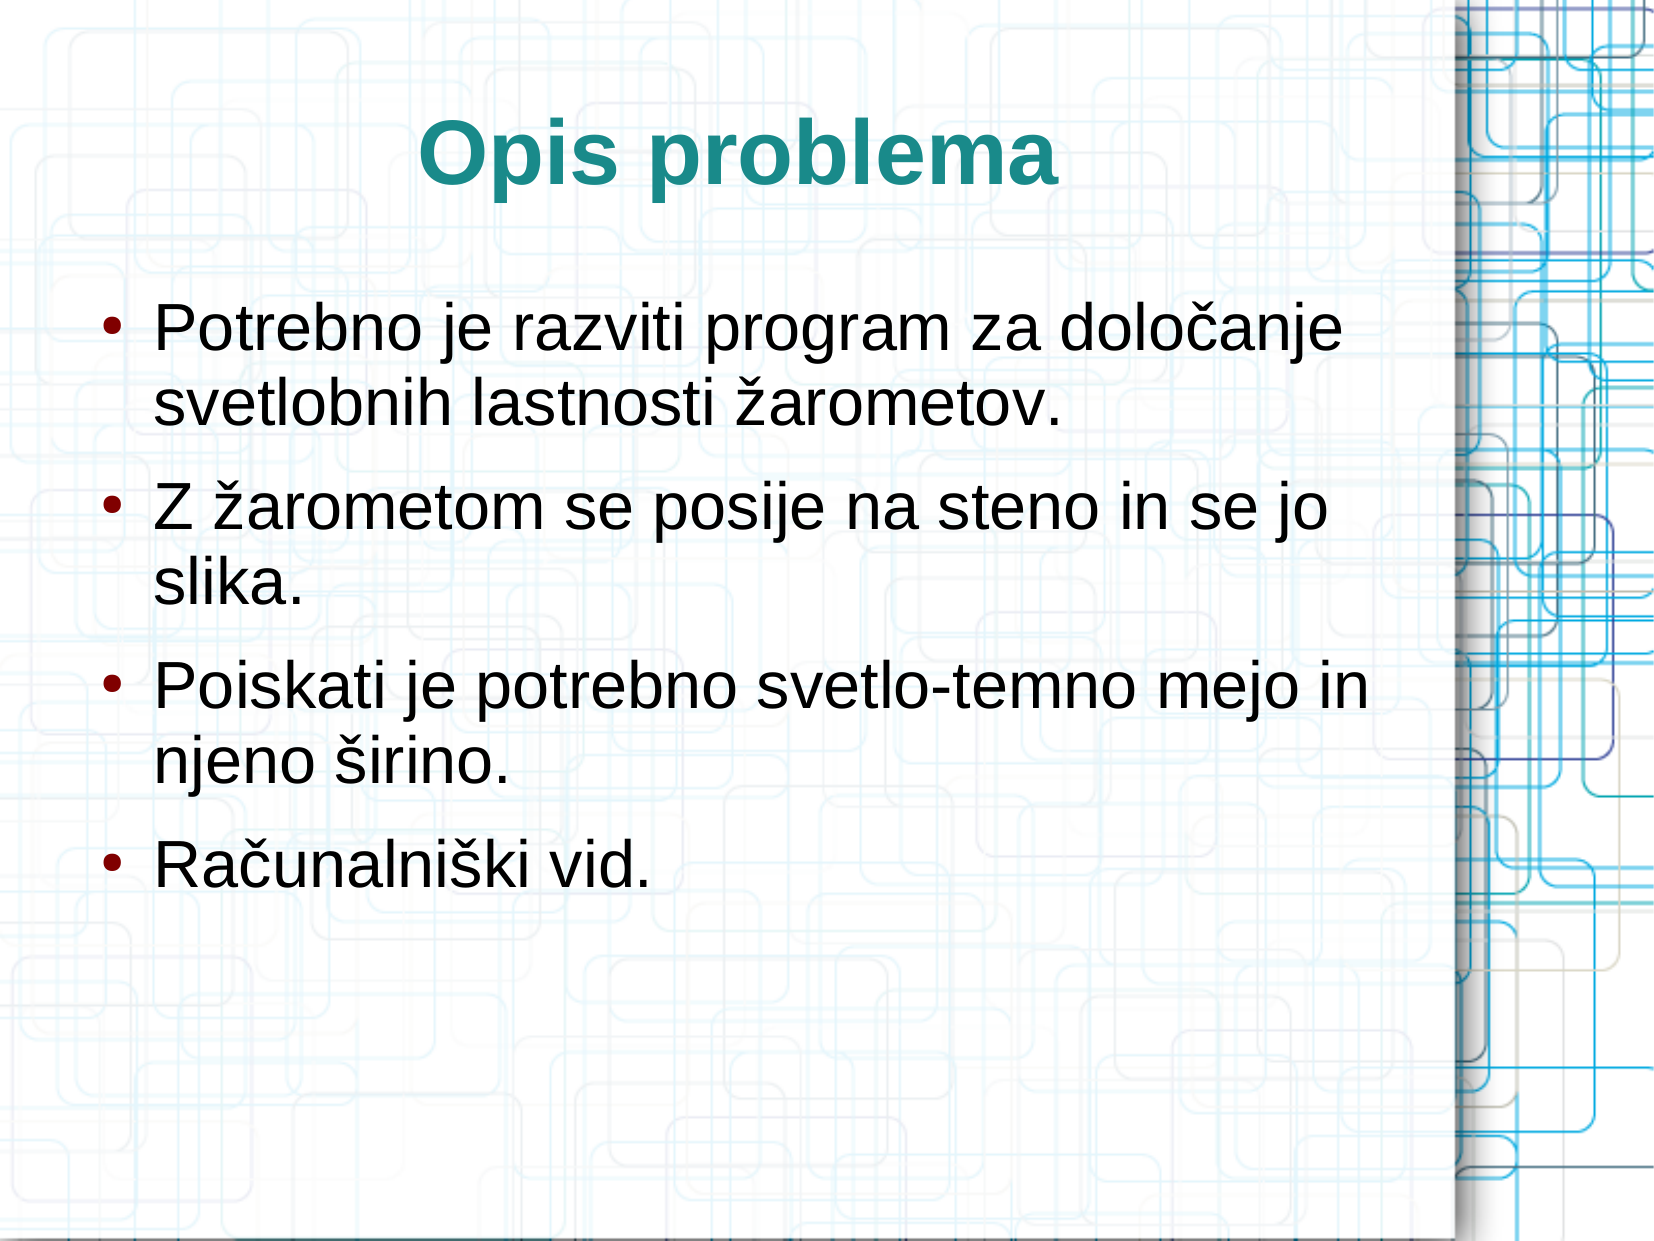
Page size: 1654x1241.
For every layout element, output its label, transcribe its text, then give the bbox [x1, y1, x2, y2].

list Potrebno je razviti program za določanje svetlobnih lastnosti žarometov. Z žarometom se posije na steno in se jo slika. Poiskati je potrebno svetlo-temno mejo in njeno širino. Računalniški vid. [82, 290, 1418, 995]
title Opis problema [59, 49, 1418, 257]
picture [0, 0, 1654, 1241]
